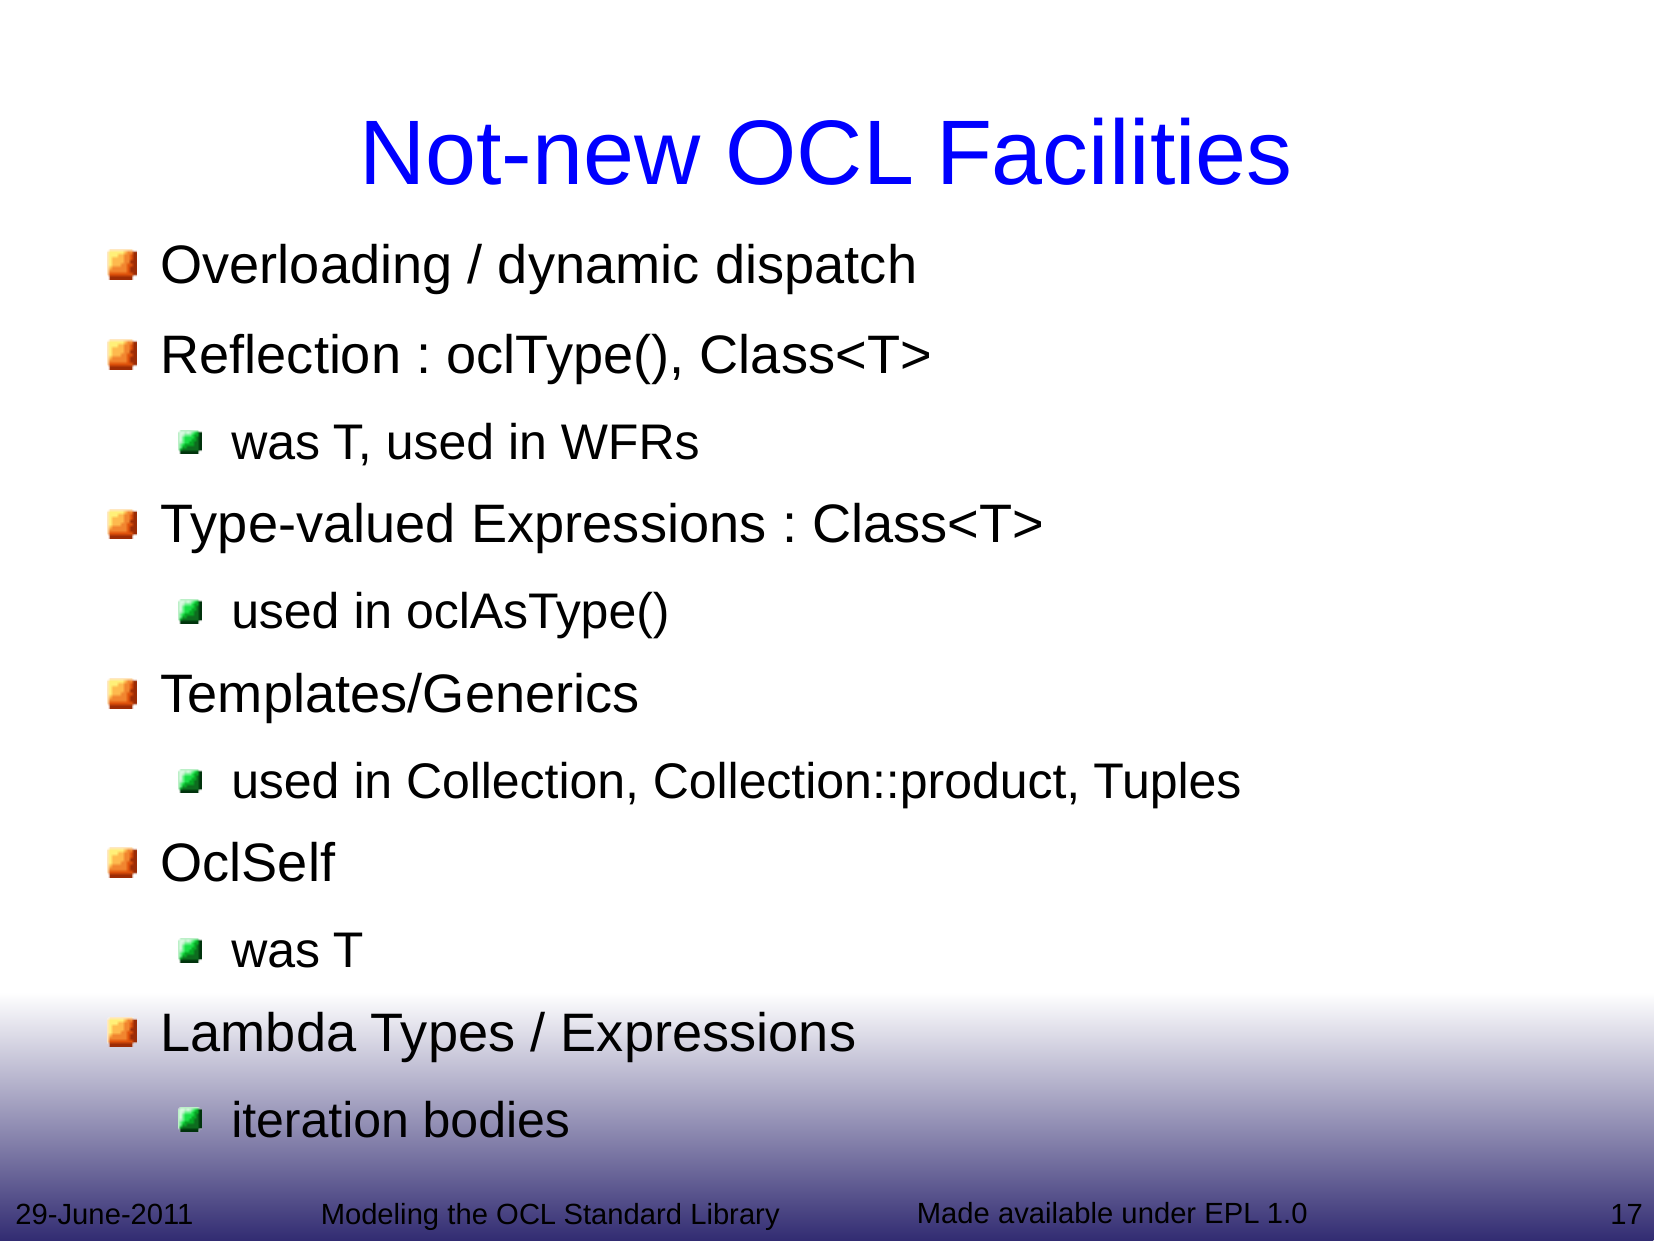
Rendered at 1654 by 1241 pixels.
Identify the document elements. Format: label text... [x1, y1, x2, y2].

list Overloading / dynamic dispatch Reflection : oclType(), Class<T> was T, used in WFRs Type-valued Expressions : Class<T> used in oclAsType() Templates/Generics used in Collection, Collection::product, Tuples OclSelf was T Lambda Types / Expressions iteration bodies [89, 234, 1578, 1148]
title Not-new OCL Facilities [82, 49, 1571, 257]
